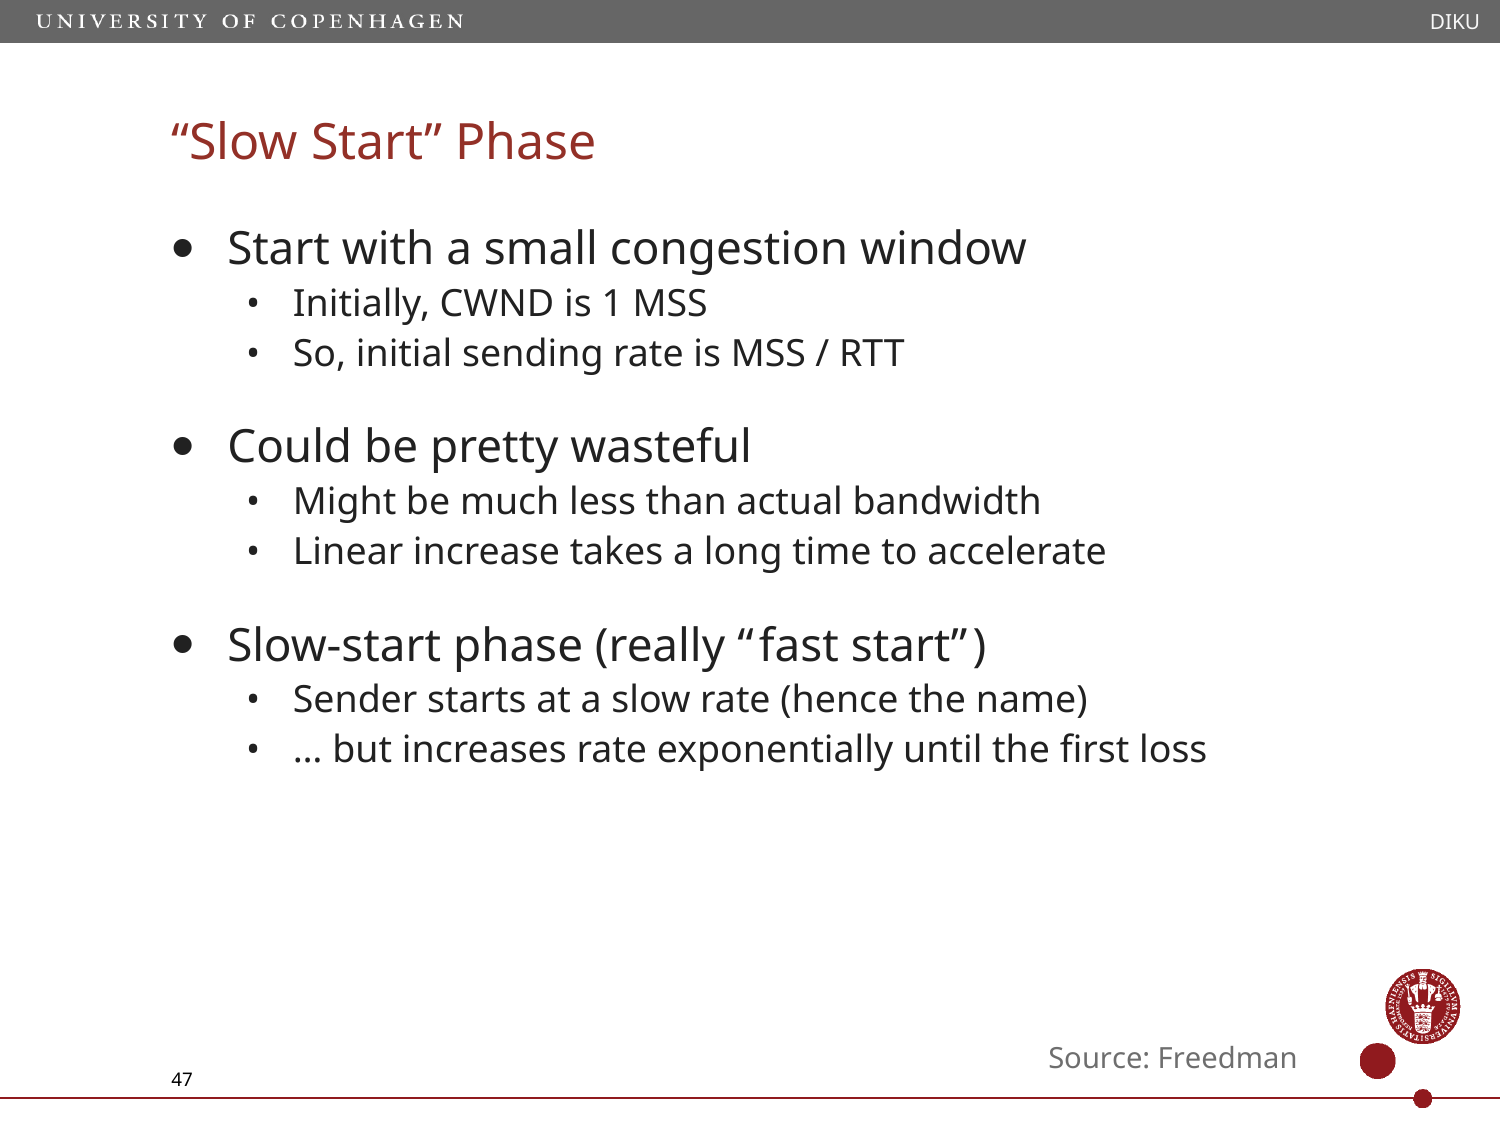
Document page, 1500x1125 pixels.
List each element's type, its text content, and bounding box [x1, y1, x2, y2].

text_box DIKU [469, 0, 1495, 43]
text_box Source: Freedman [1033, 1031, 1341, 1083]
list Start with a small congestion window Initially, CWND is 1 MSS So, initial sending rate is MSS / RTT Could be pretty wasteful Might be much less than actual bandwidth Linear increase takes a long time to accelerate Slow-start phase (really “fast start”) Sender starts at a slow rate (hence the name) … but increases rate exponentially until the first loss [171, 225, 1329, 900]
picture [0, 910, 1500, 1122]
title “Slow Start” Phase [171, 75, 1329, 171]
text_box <number> [171, 1067, 522, 1092]
